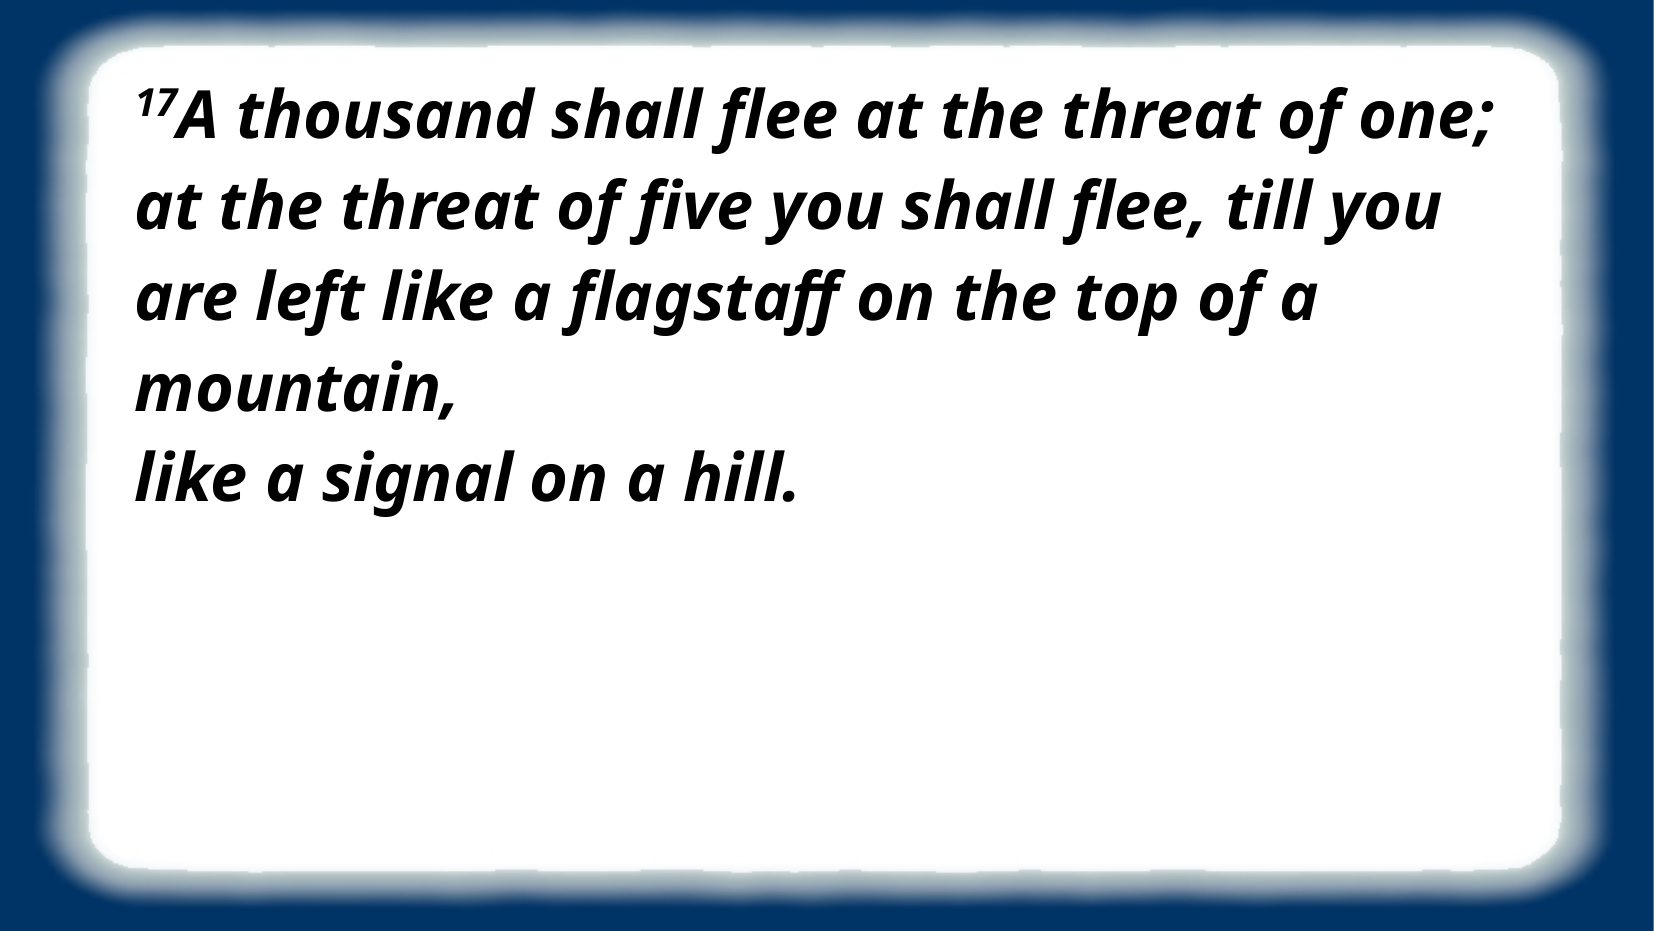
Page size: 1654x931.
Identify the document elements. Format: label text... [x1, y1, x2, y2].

text_box 17A thousand shall flee at the threat of one; at the threat of five you shall flee, till you are left like a flagstaff on the top of a mountain, like a signal on a hill. [120, 60, 1531, 430]
picture [0, 0, 1654, 931]
